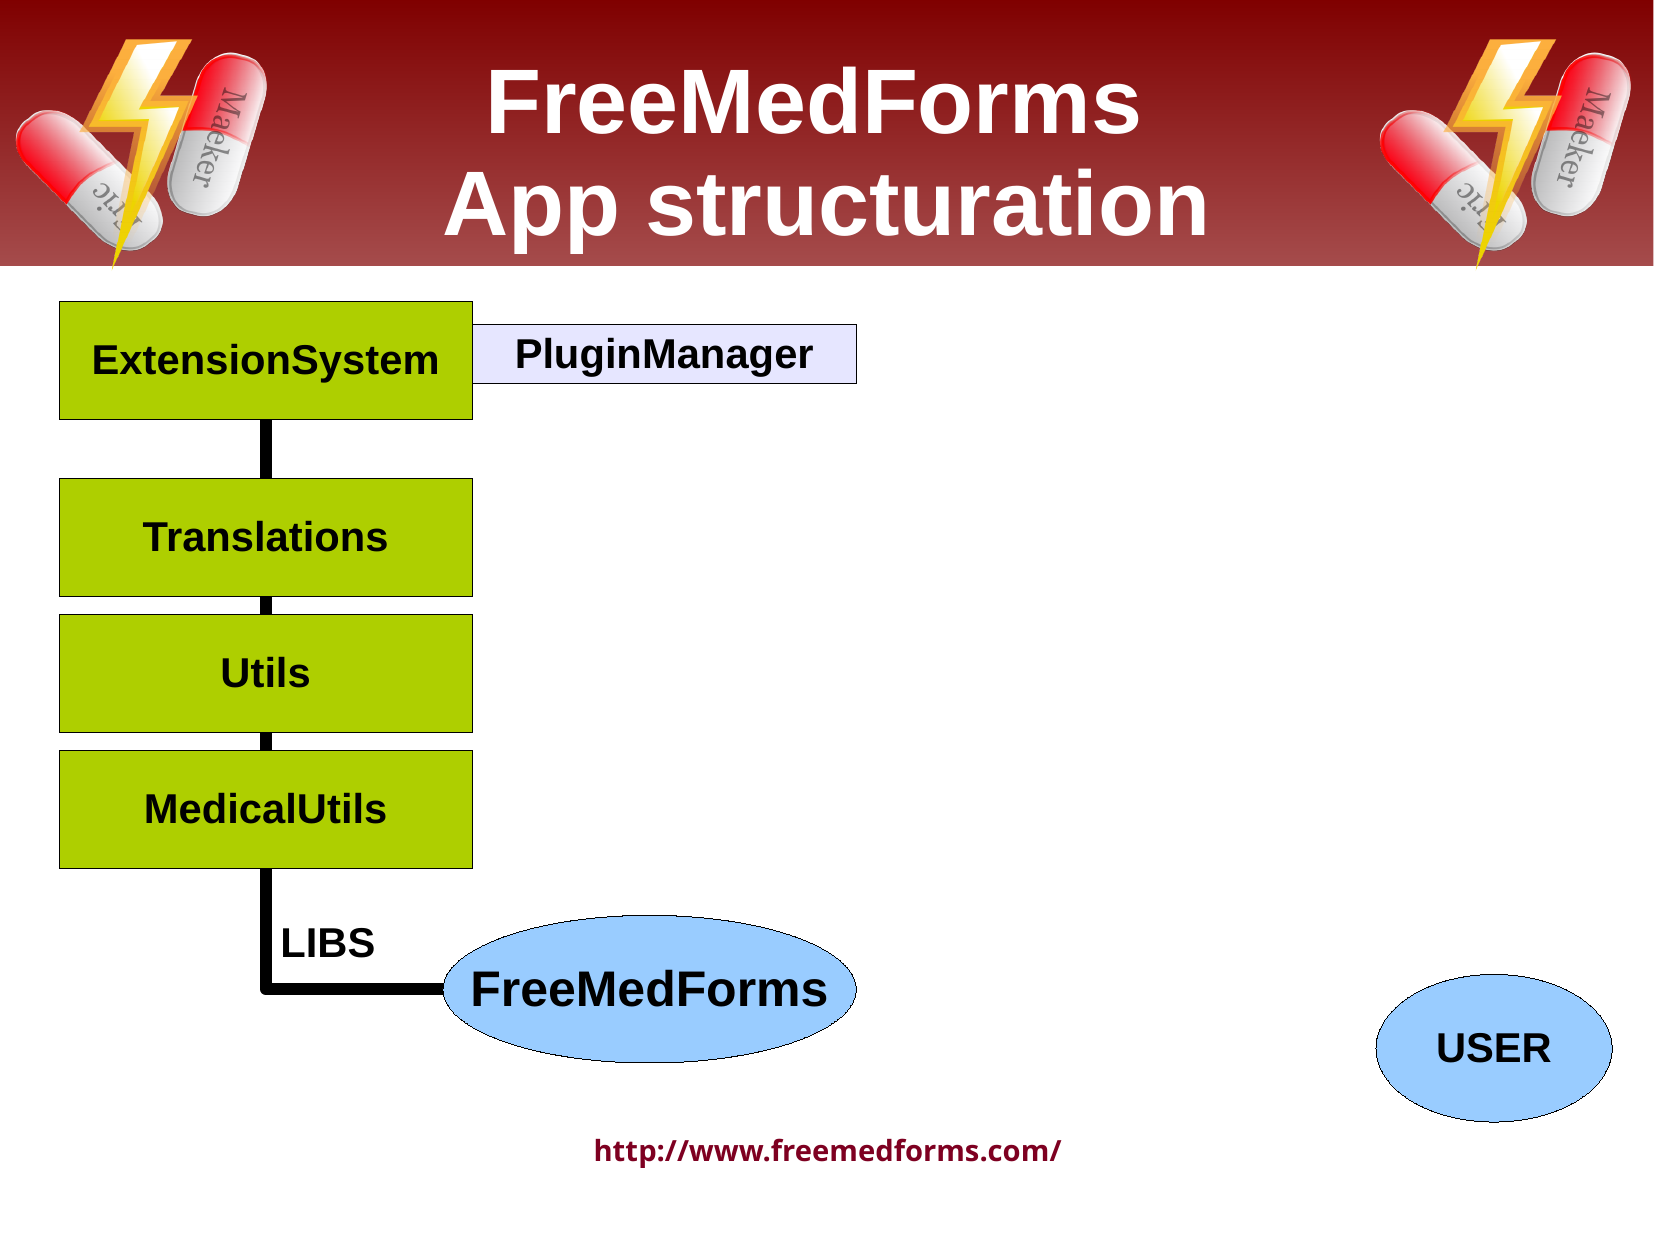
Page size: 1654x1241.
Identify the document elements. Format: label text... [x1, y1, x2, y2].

text_box FreeMedForms [442, 915, 857, 1063]
text_box Translations [59, 478, 473, 597]
text_box Utils [59, 614, 473, 733]
text_box LIBS [265, 912, 391, 974]
text_box PluginManager [472, 324, 857, 384]
title FreeMedForms App structuration [295, 49, 1359, 257]
picture [1364, 29, 1635, 273]
text_box USER [1375, 974, 1613, 1123]
text_box ExtensionSystem [59, 301, 473, 420]
picture [0, 29, 271, 273]
text_box MedicalUtils [59, 750, 473, 869]
